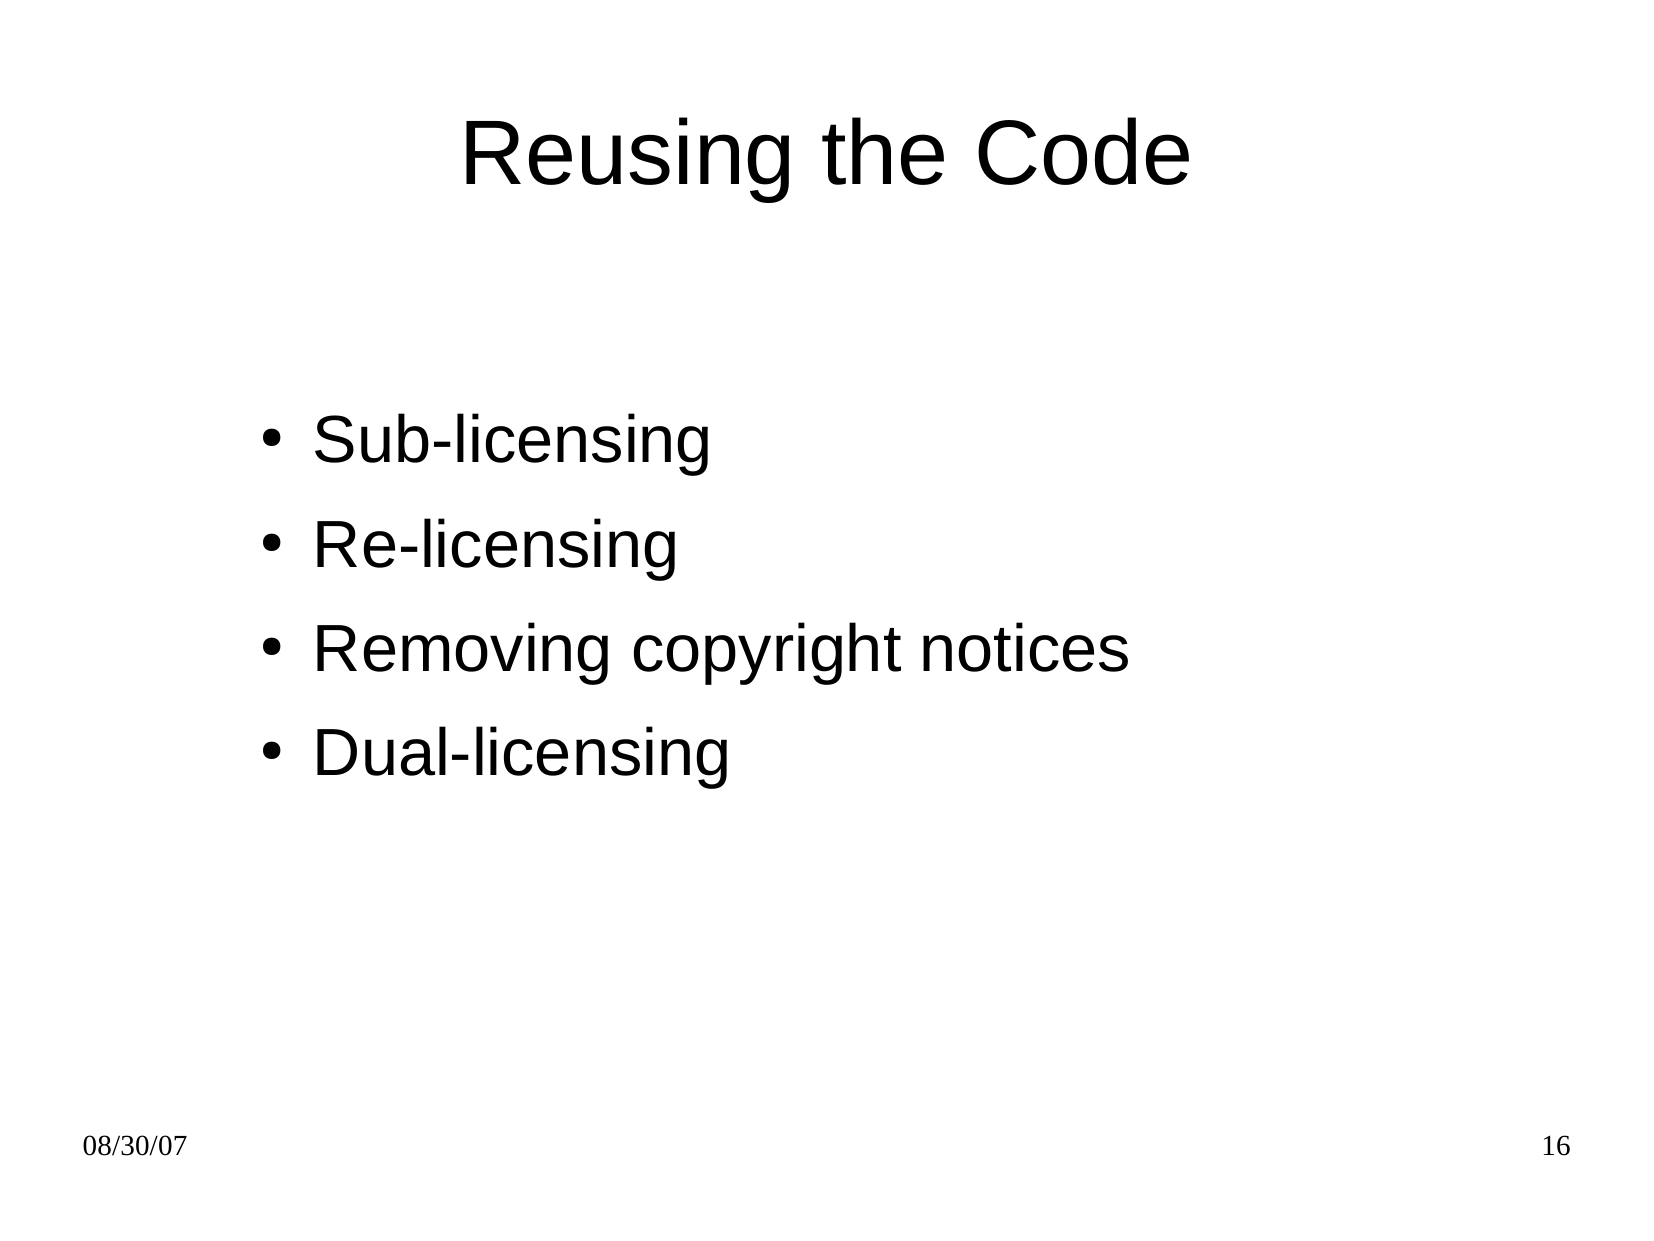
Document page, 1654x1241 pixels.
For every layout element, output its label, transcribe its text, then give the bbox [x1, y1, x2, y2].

title Reusing the Code [82, 49, 1571, 257]
list Sub-licensing Re-licensing Removing copyright notices Dual-licensing [242, 402, 1397, 900]
